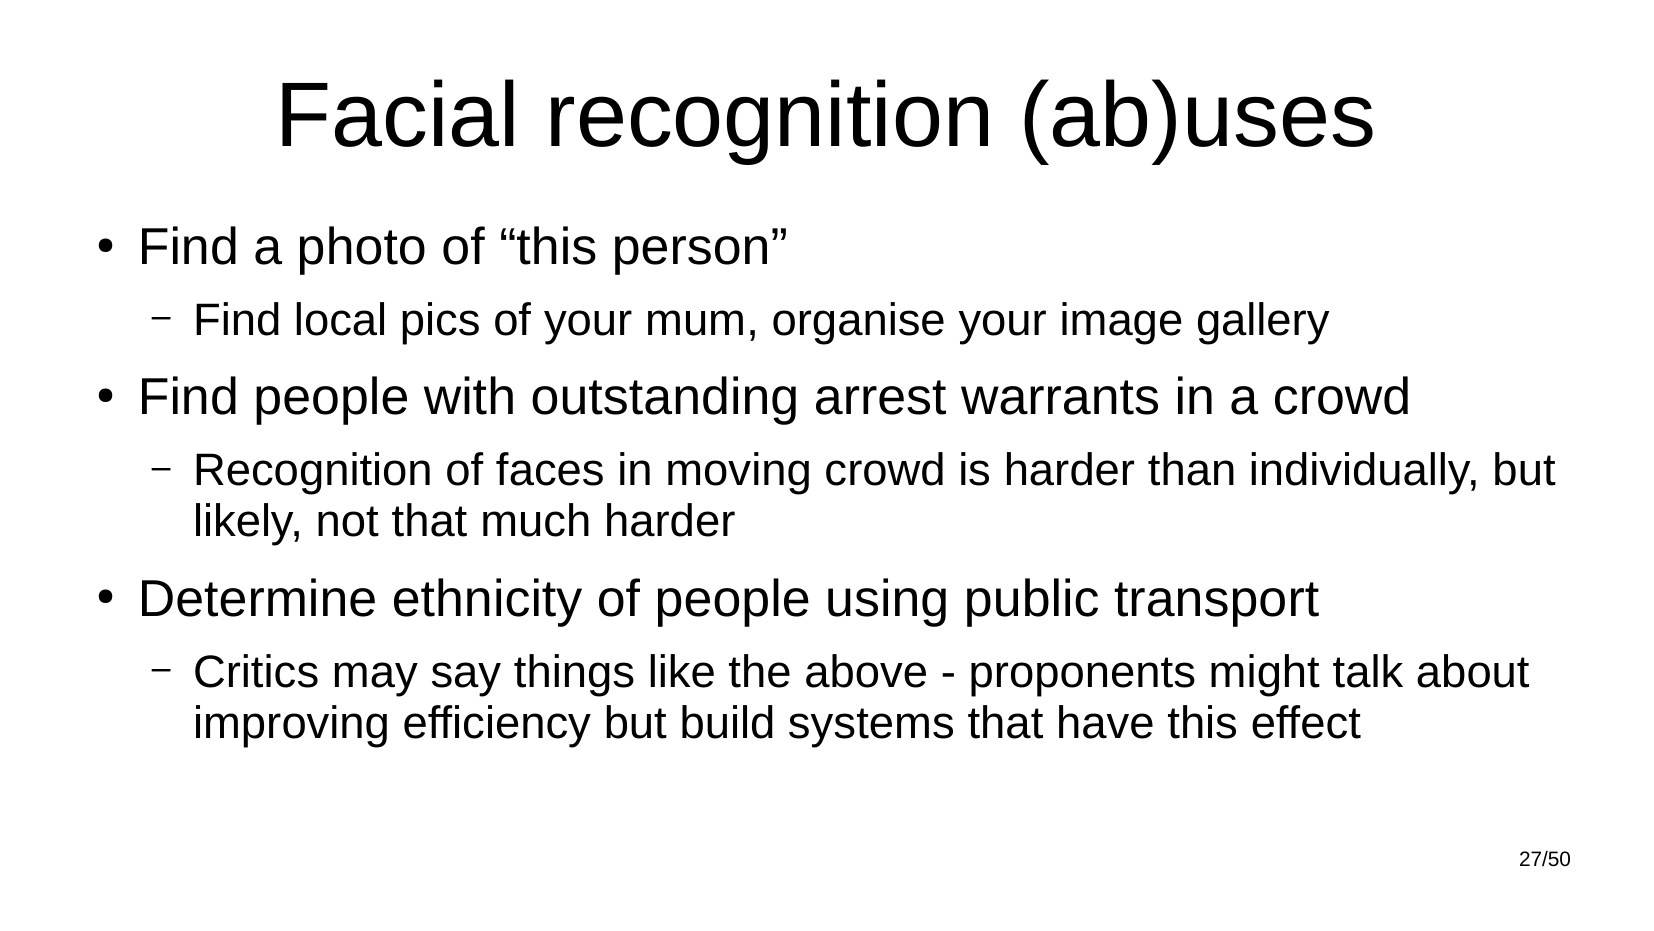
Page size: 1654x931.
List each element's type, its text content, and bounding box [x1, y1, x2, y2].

list Find a photo of “this person” Find local pics of your mum, organise your image gallery Find people with outstanding arrest warrants in a crowd Recognition of faces in moving crowd is harder than individually, but likely, not that much harder Determine ethnicity of people using public transport Critics may say things like the above - proponents might talk about improving efficiency but build systems that have this effect [82, 217, 1571, 758]
title Facial recognition (ab)uses [82, 37, 1571, 193]
